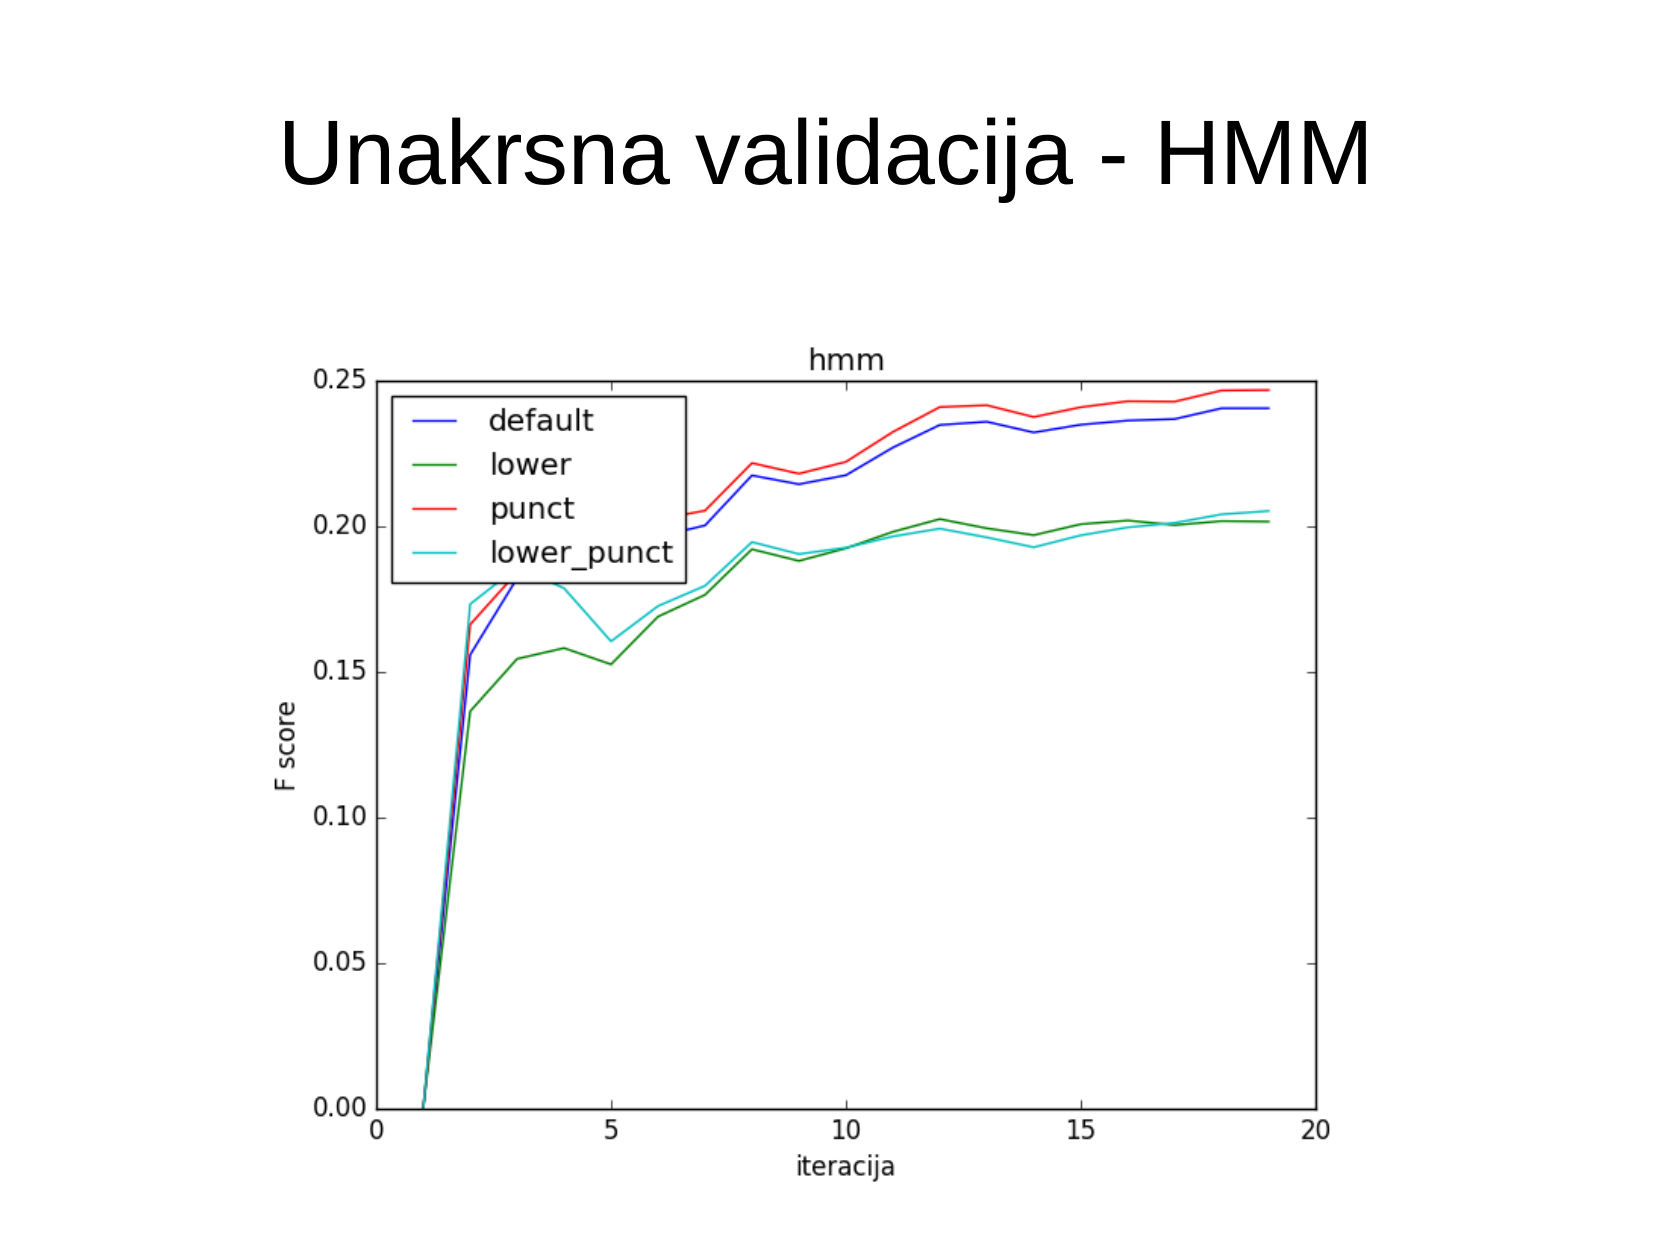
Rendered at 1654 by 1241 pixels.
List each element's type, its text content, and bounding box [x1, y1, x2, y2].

picture [225, 290, 1437, 1200]
title Unakrsna validacija - HMM [82, 49, 1571, 257]
